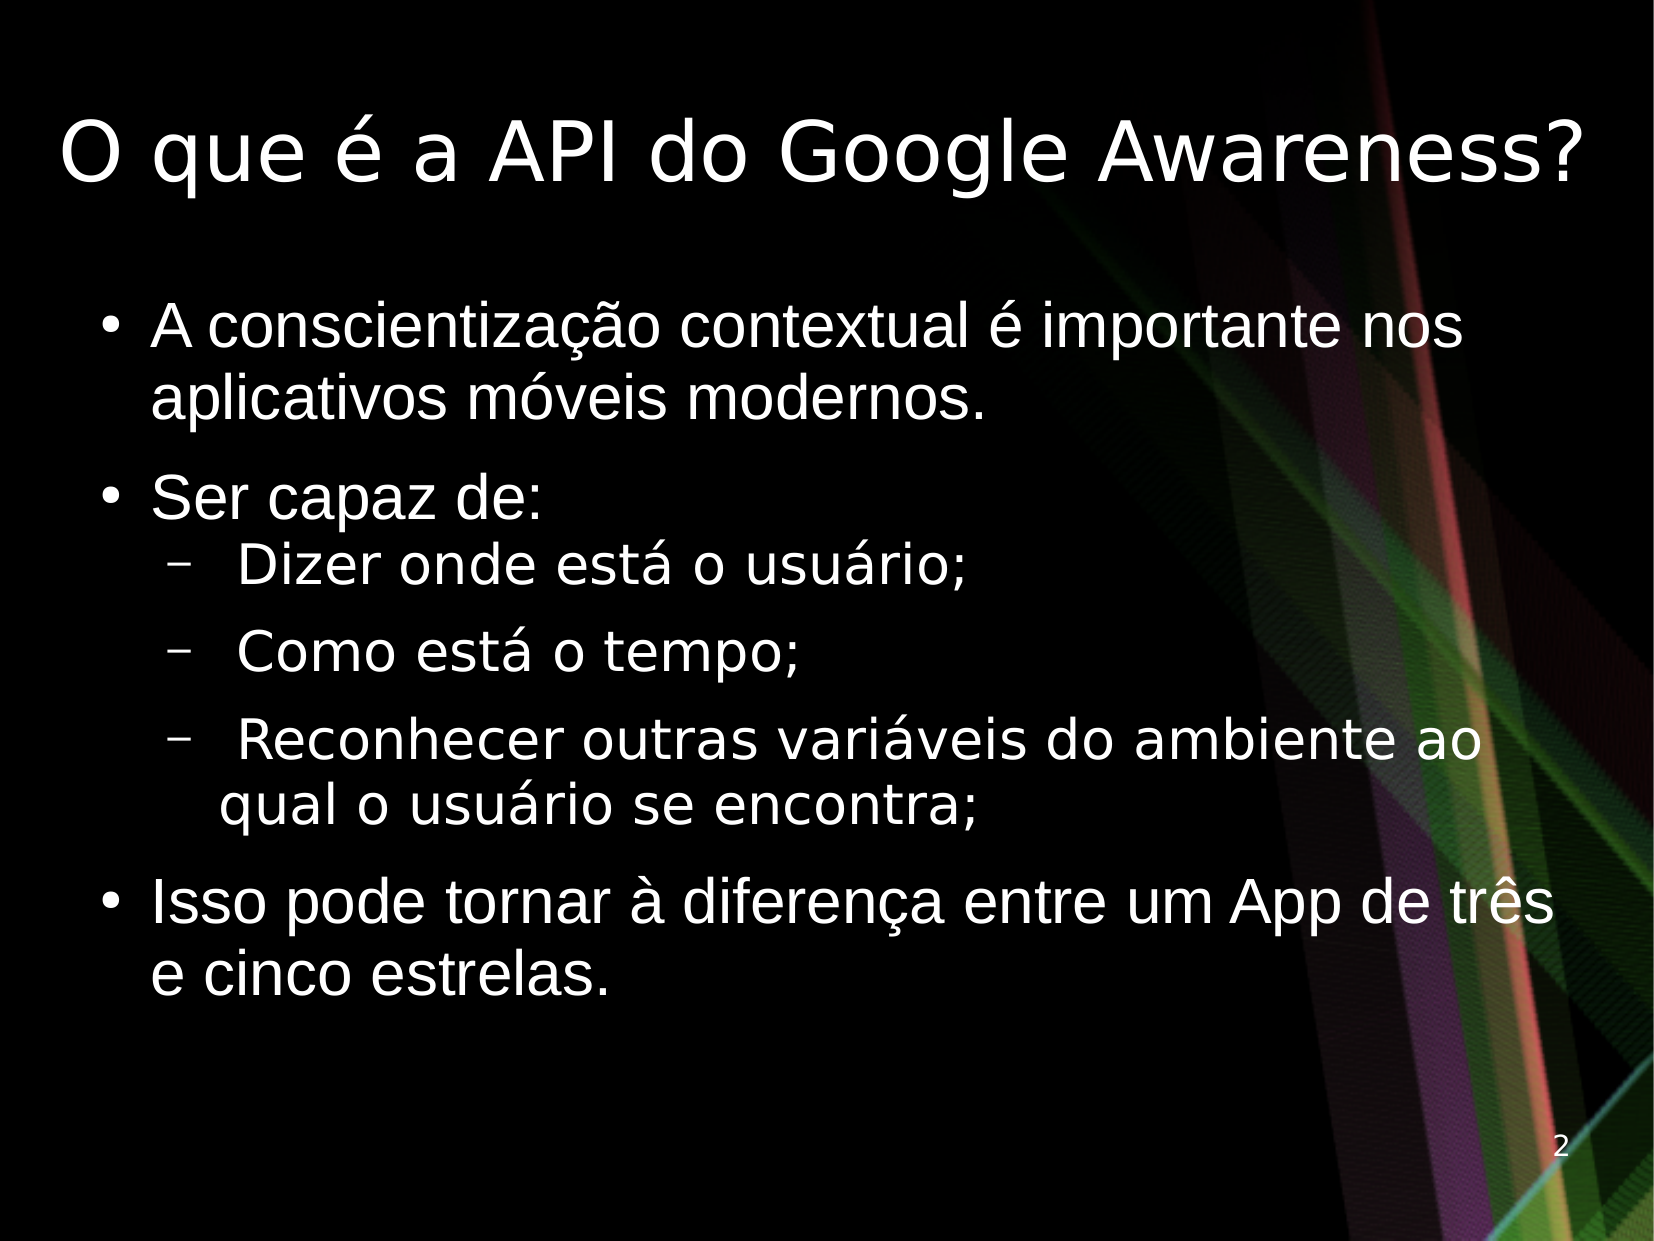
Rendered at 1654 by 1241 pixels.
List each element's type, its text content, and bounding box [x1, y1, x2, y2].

picture [0, 0, 1654, 1241]
list A conscientização contextual é importante nos aplicativos móveis modernos. Ser capaz de: Dizer onde está o usuário; Como está o tempo; Reconhecer outras variáveis do ambiente ao qual o usuário se encontra; Isso pode tornar à diferença entre um App de três e cinco estrelas. [82, 290, 1571, 1010]
title O que é a API do Google Awareness? [59, 46, 1654, 260]
